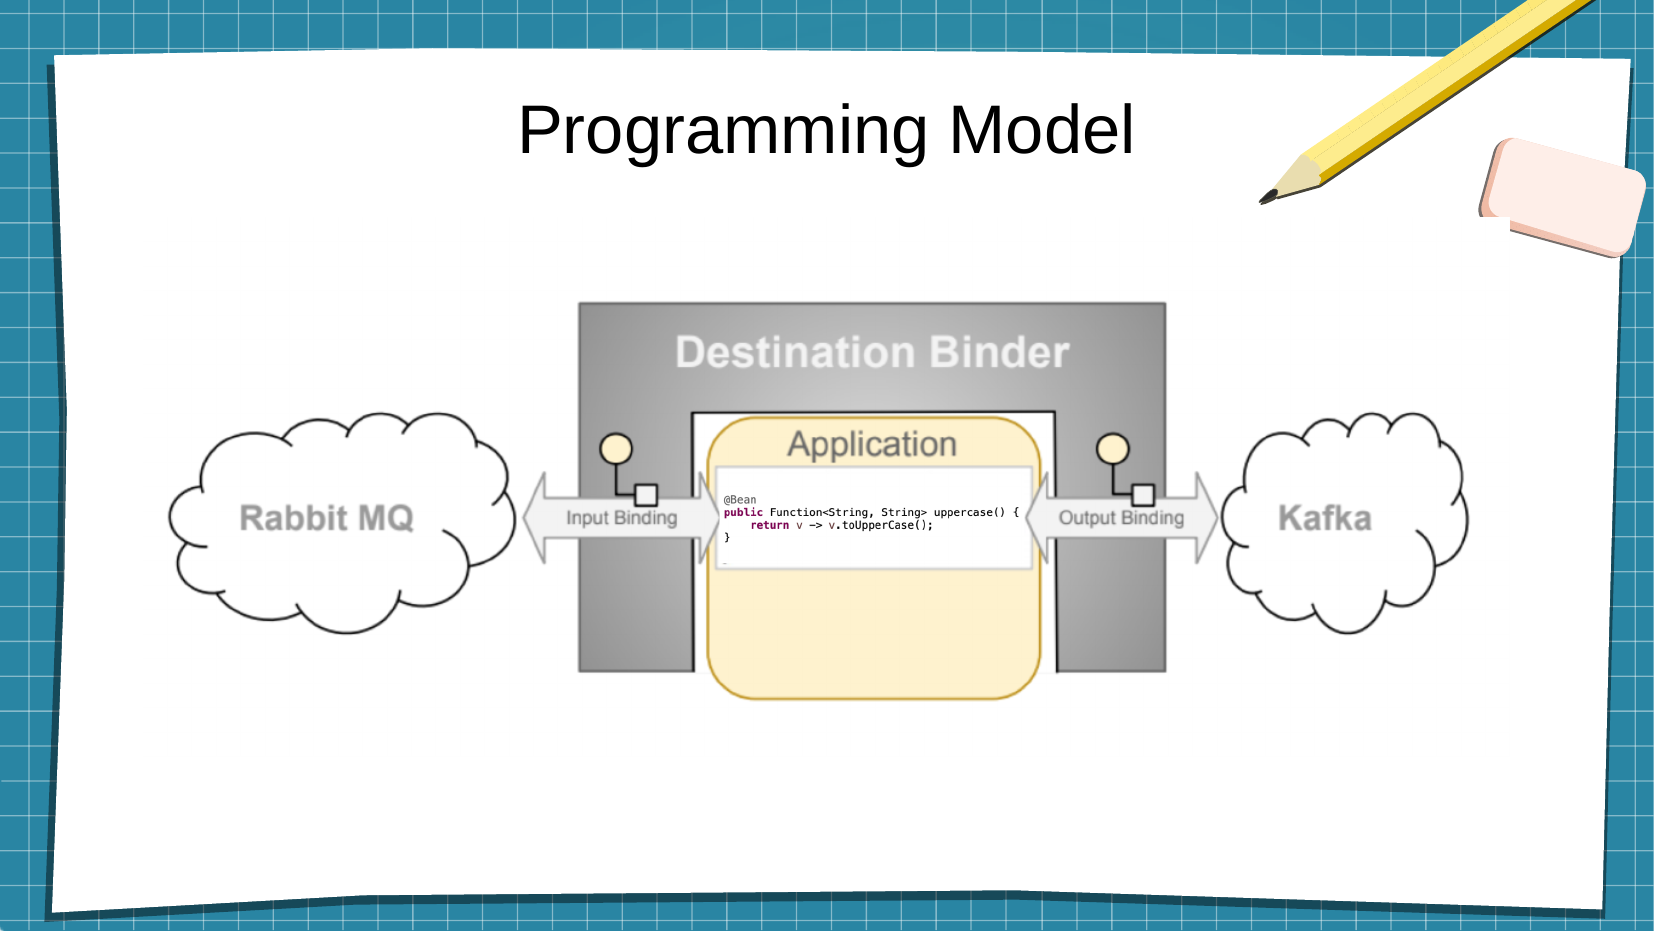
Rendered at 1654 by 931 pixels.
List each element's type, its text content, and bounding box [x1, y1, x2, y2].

title Programming Model [82, 91, 1571, 245]
picture [143, 217, 1510, 758]
